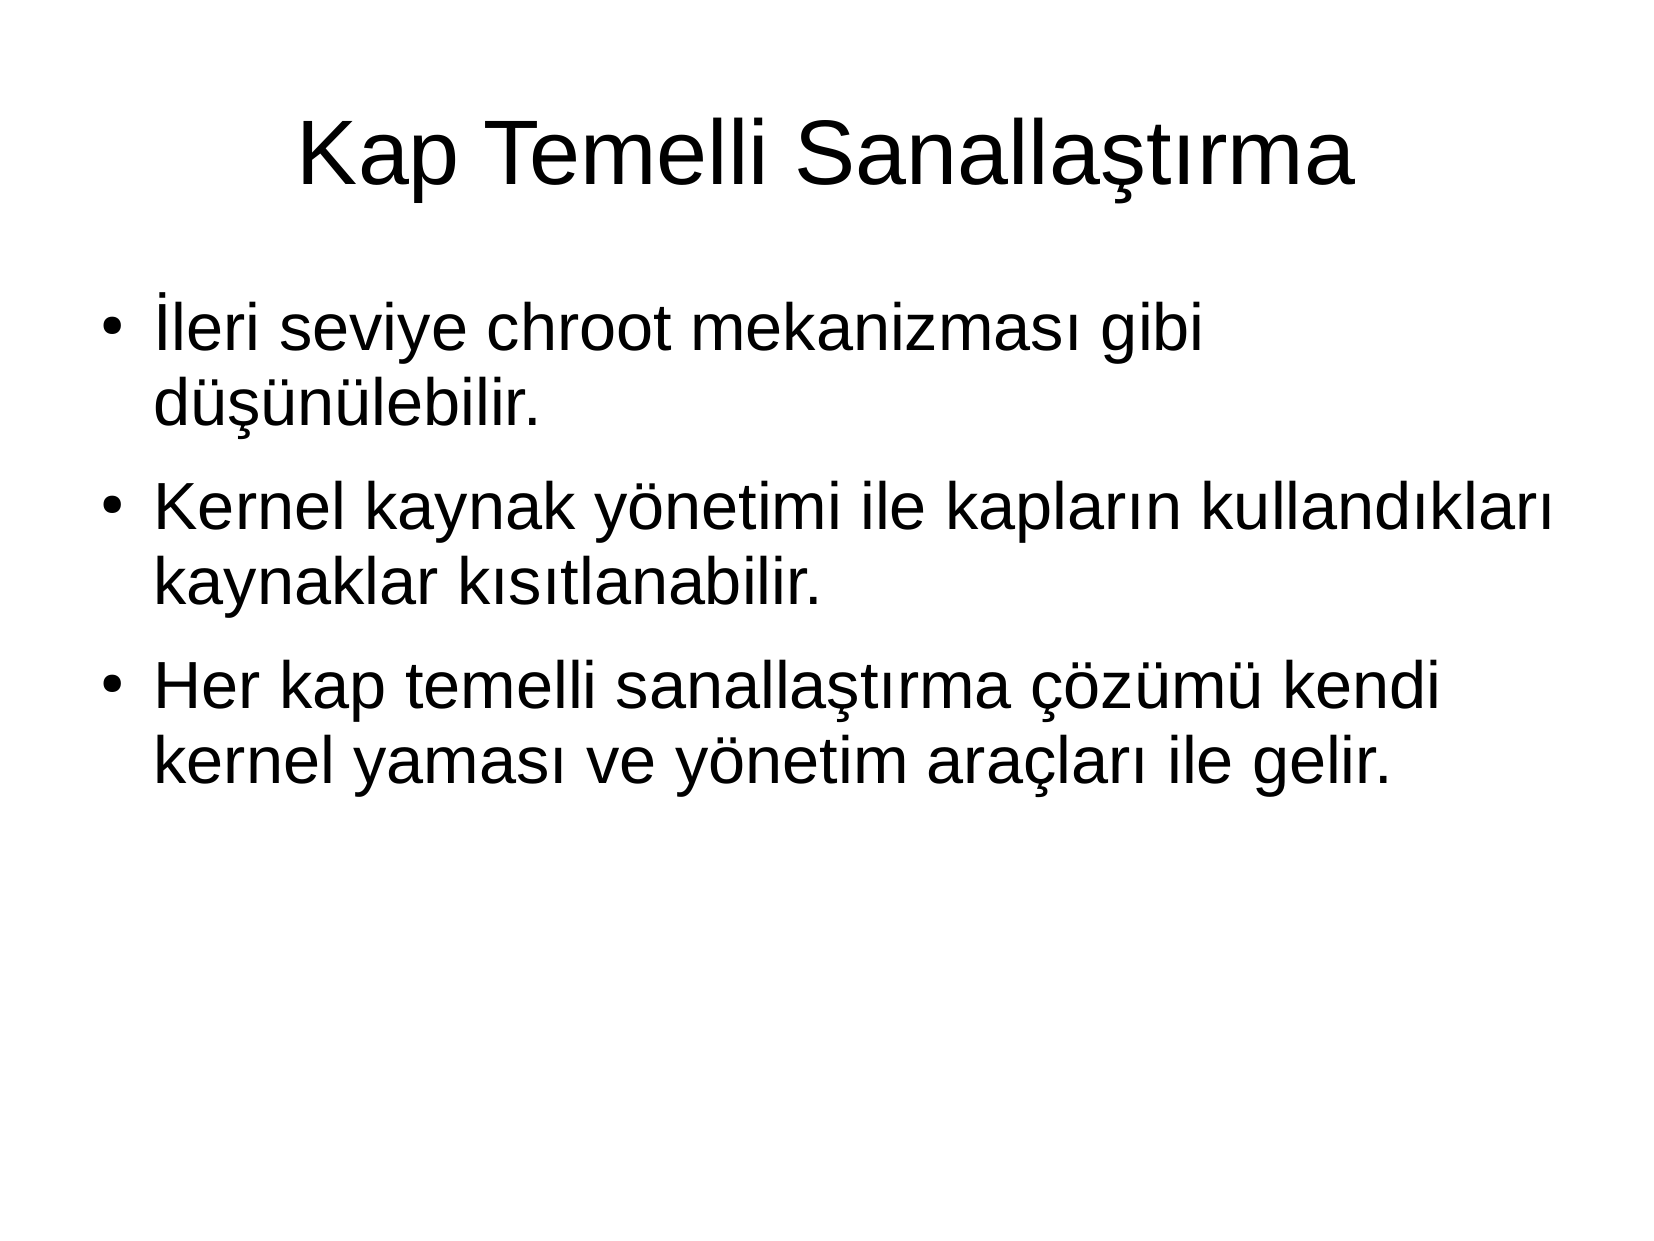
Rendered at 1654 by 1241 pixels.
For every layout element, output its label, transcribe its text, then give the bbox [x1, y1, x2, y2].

list İleri seviye chroot mekanizması gibi düşünülebilir. Kernel kaynak yönetimi ile kapların kullandıkları kaynaklar kısıtlanabilir. Her kap temelli sanallaştırma çözümü kendi kernel yaması ve yönetim araçları ile gelir. [82, 290, 1571, 1109]
title Kap Temelli Sanallaştırma [82, 56, 1571, 250]
